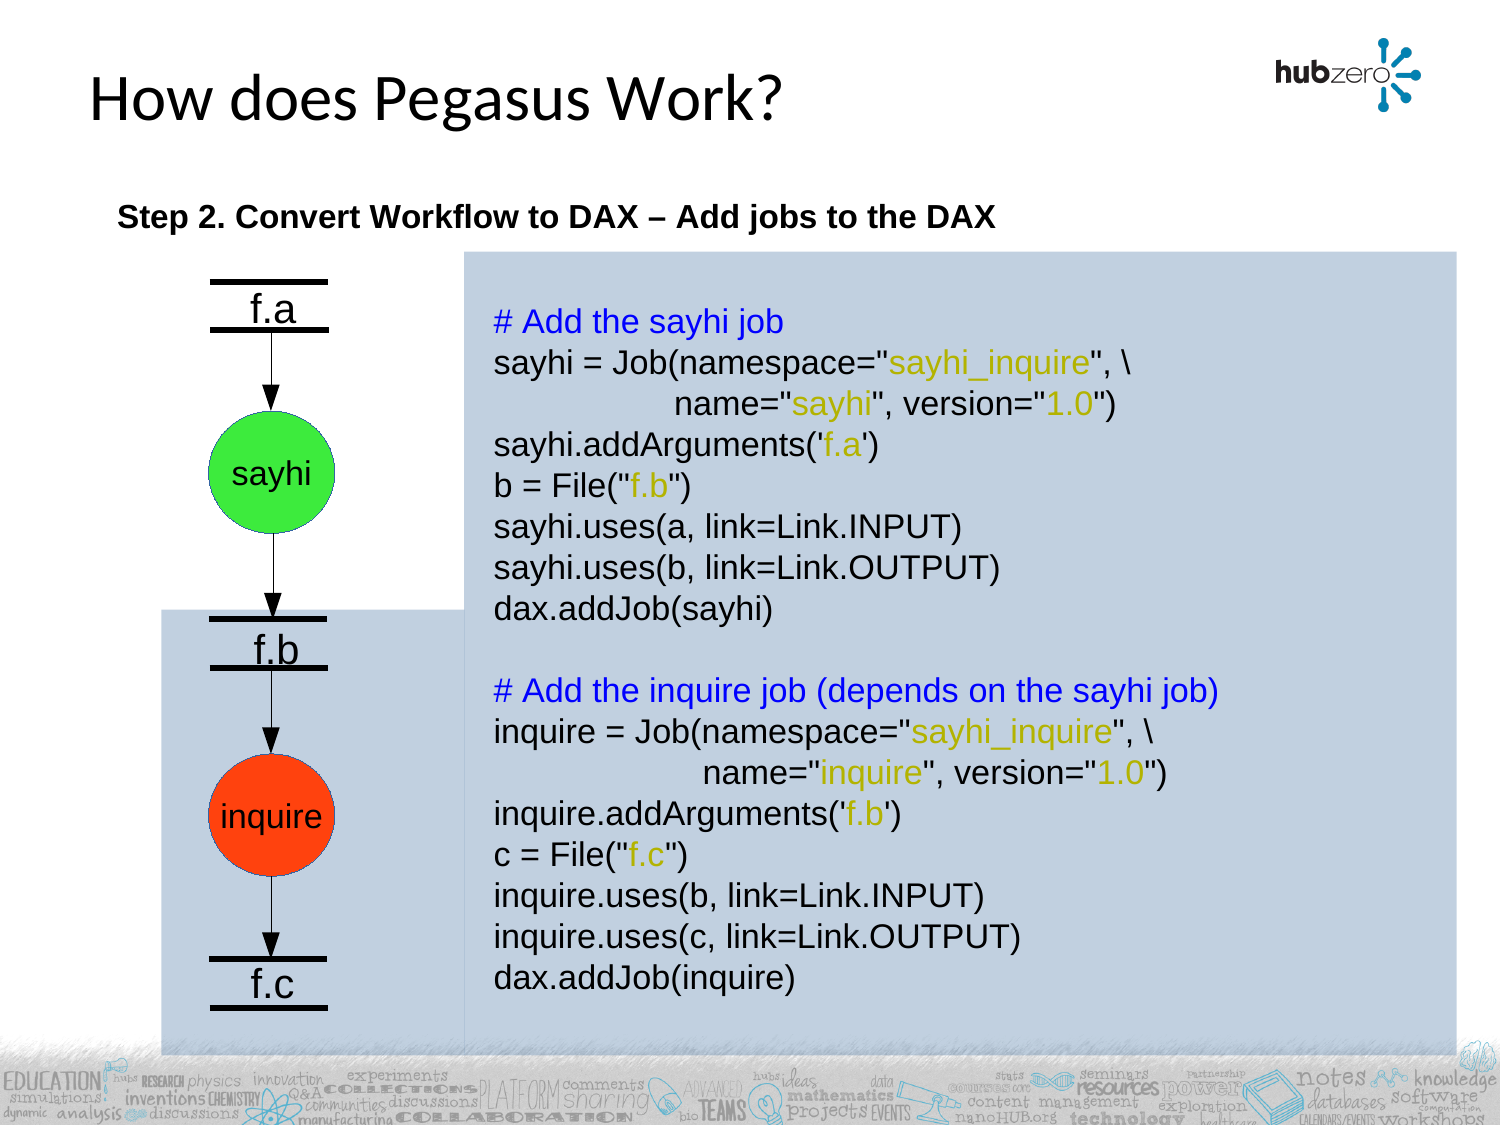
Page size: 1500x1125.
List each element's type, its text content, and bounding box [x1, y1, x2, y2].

text_box f.a [235, 285, 312, 327]
text_box f.c [273, 949, 322, 956]
text_box f.b [238, 622, 315, 665]
text_box sayhi [208, 411, 335, 534]
text_box f.c [235, 962, 322, 1005]
text_box Step 2. Convert Workflow to DAX – Add jobs to the DAX [102, 187, 1030, 251]
text_box # Add the sayhi job sayhi = Job(namespace="sayhi_inquire", \ name="sayhi", version="1.0") sayhi.addArguments('f.a') b = File("f.b") sayhi.uses(a, link=Link.INPUT) sayhi.uses(b, link=Link.OUTPUT) dax.addJob(sayhi) # Add the inquire job (depends on the sayhi job) inquire = Job(namespace="sayhi_inquire", \ name="inquire", version="1.0") inquire.addArguments('f.b') c = File("f.c") inquire.uses(b, link=Link.INPUT) inquire.uses(c, link=Link.OUTPUT) dax.addJob(inquire) [478, 291, 1233, 1045]
text_box f.b [272, 671, 315, 680]
picture [1272, 35, 1424, 44]
text_box f.a [272, 333, 312, 339]
text_box f.a [235, 274, 312, 279]
text_box f.a [235, 333, 271, 339]
text_box inquire [208, 753, 335, 877]
text_box f.c [235, 1011, 322, 1015]
text_box f.b [238, 671, 271, 680]
picture [0, 1034, 1500, 1125]
title How does Pegasus Work? [75, 44, 1425, 144]
text_box [161, 251, 1457, 1056]
text_box f.c [235, 949, 269, 956]
